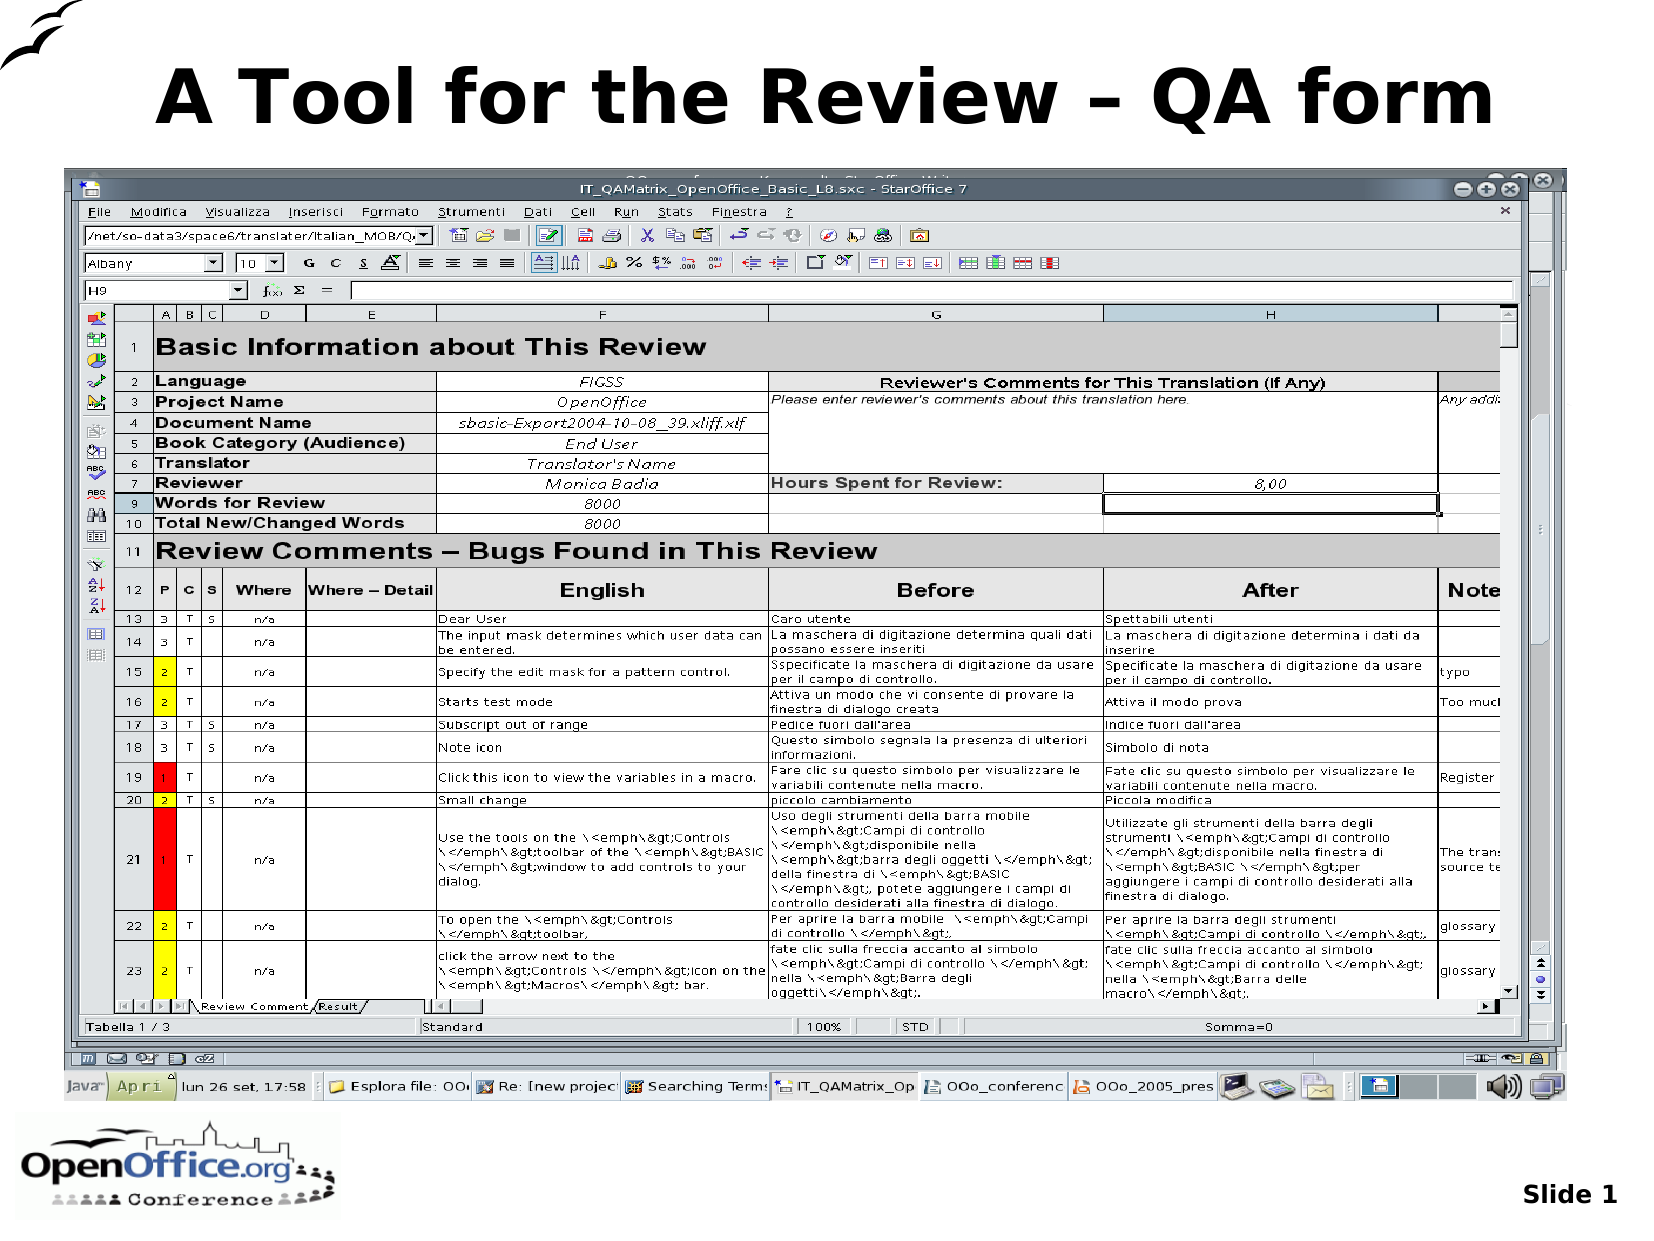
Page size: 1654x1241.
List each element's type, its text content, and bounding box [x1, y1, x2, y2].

title A Tool for the Review – QA form [0, 0, 1654, 196]
picture [15, 1112, 341, 1220]
picture [64, 168, 1567, 1101]
